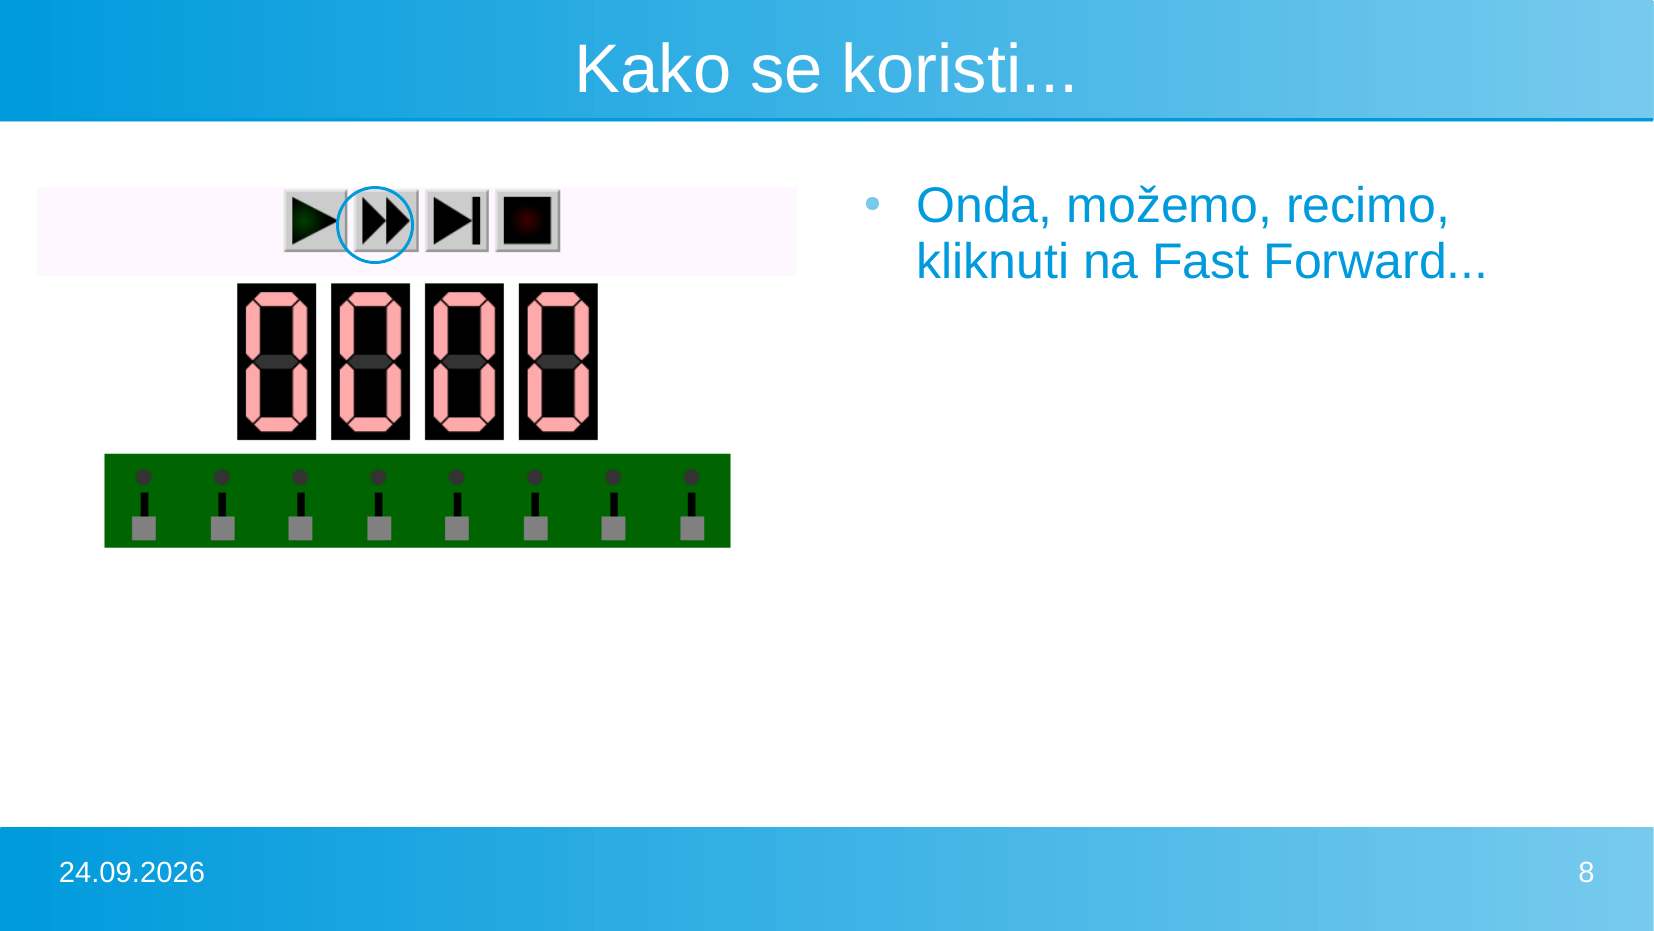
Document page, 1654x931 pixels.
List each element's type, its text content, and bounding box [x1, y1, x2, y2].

title Kako se koristi... [59, 29, 1595, 108]
list Onda, možemo, recimo, kliknuti na Fast Forward... [845, 177, 1596, 768]
picture [340, 190, 410, 260]
picture [37, 187, 797, 588]
